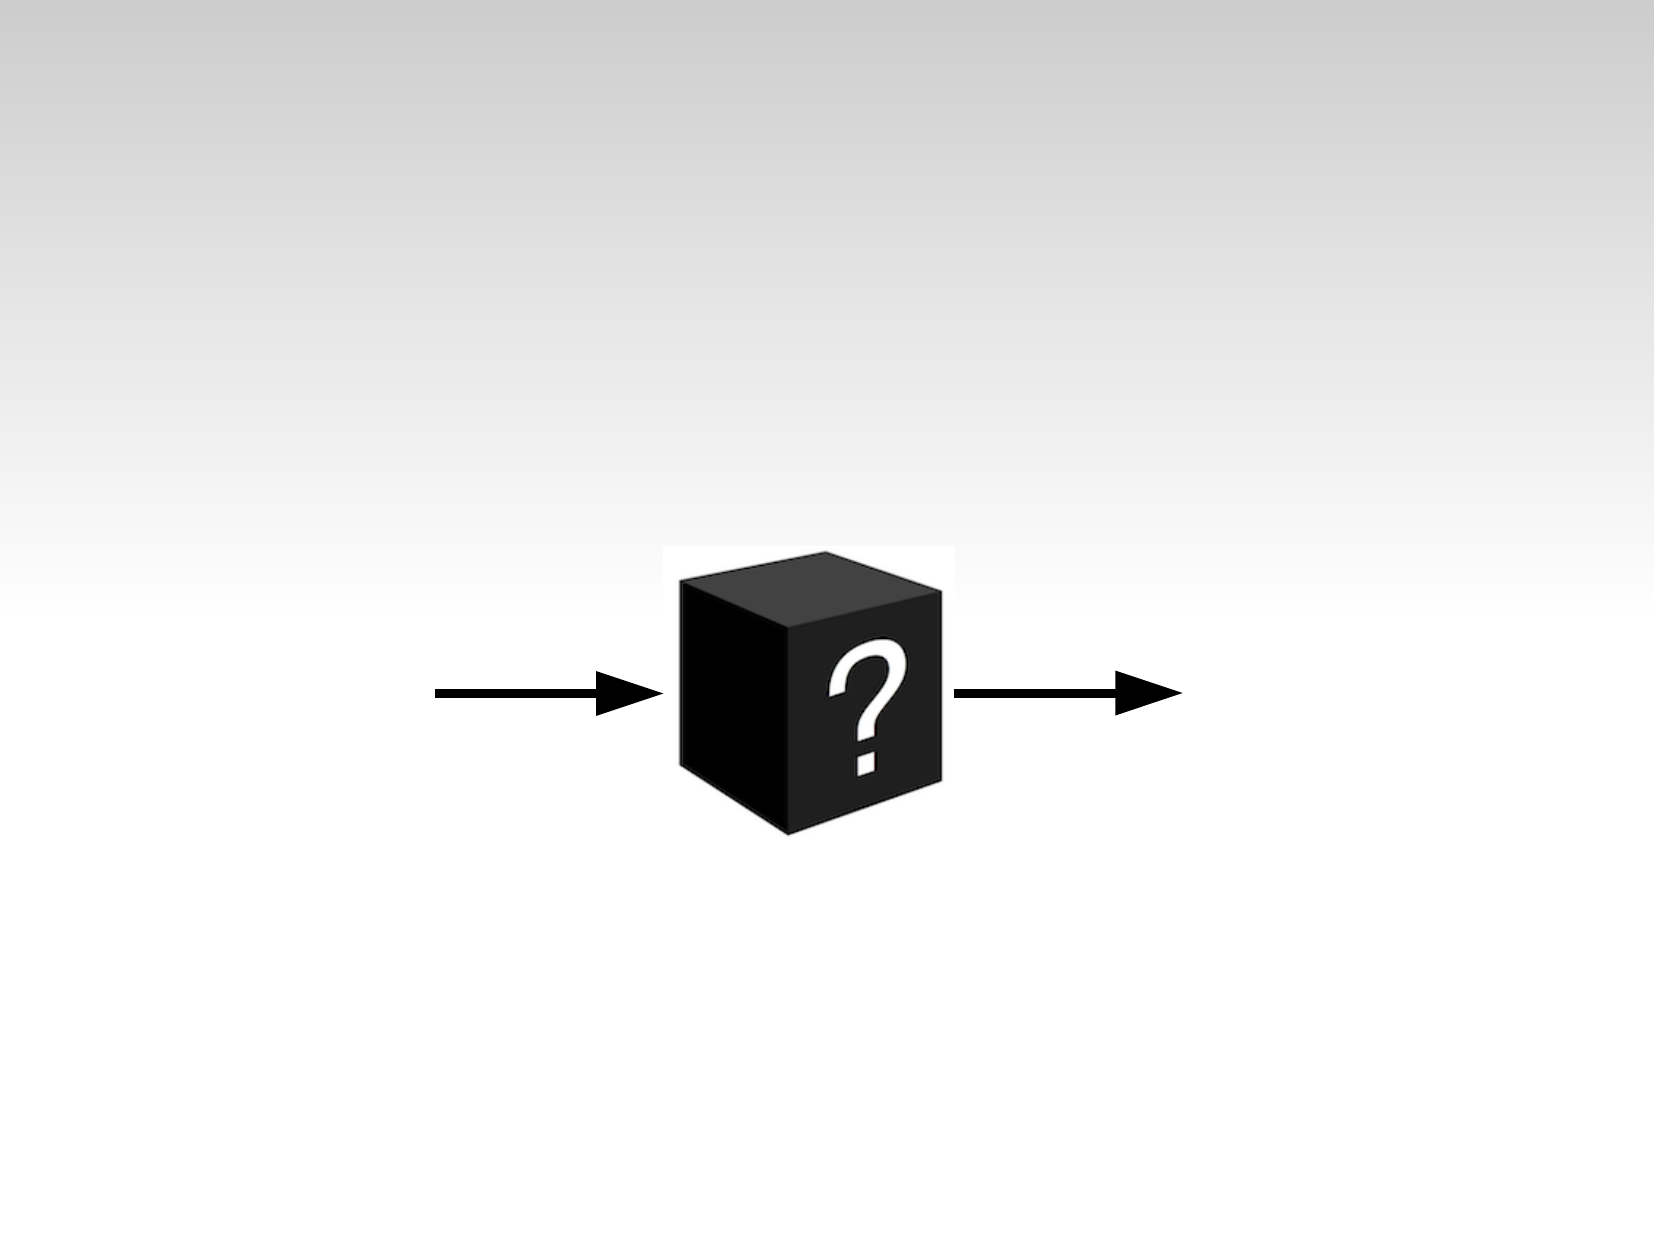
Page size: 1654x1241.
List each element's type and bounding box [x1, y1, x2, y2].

picture [663, 546, 955, 838]
